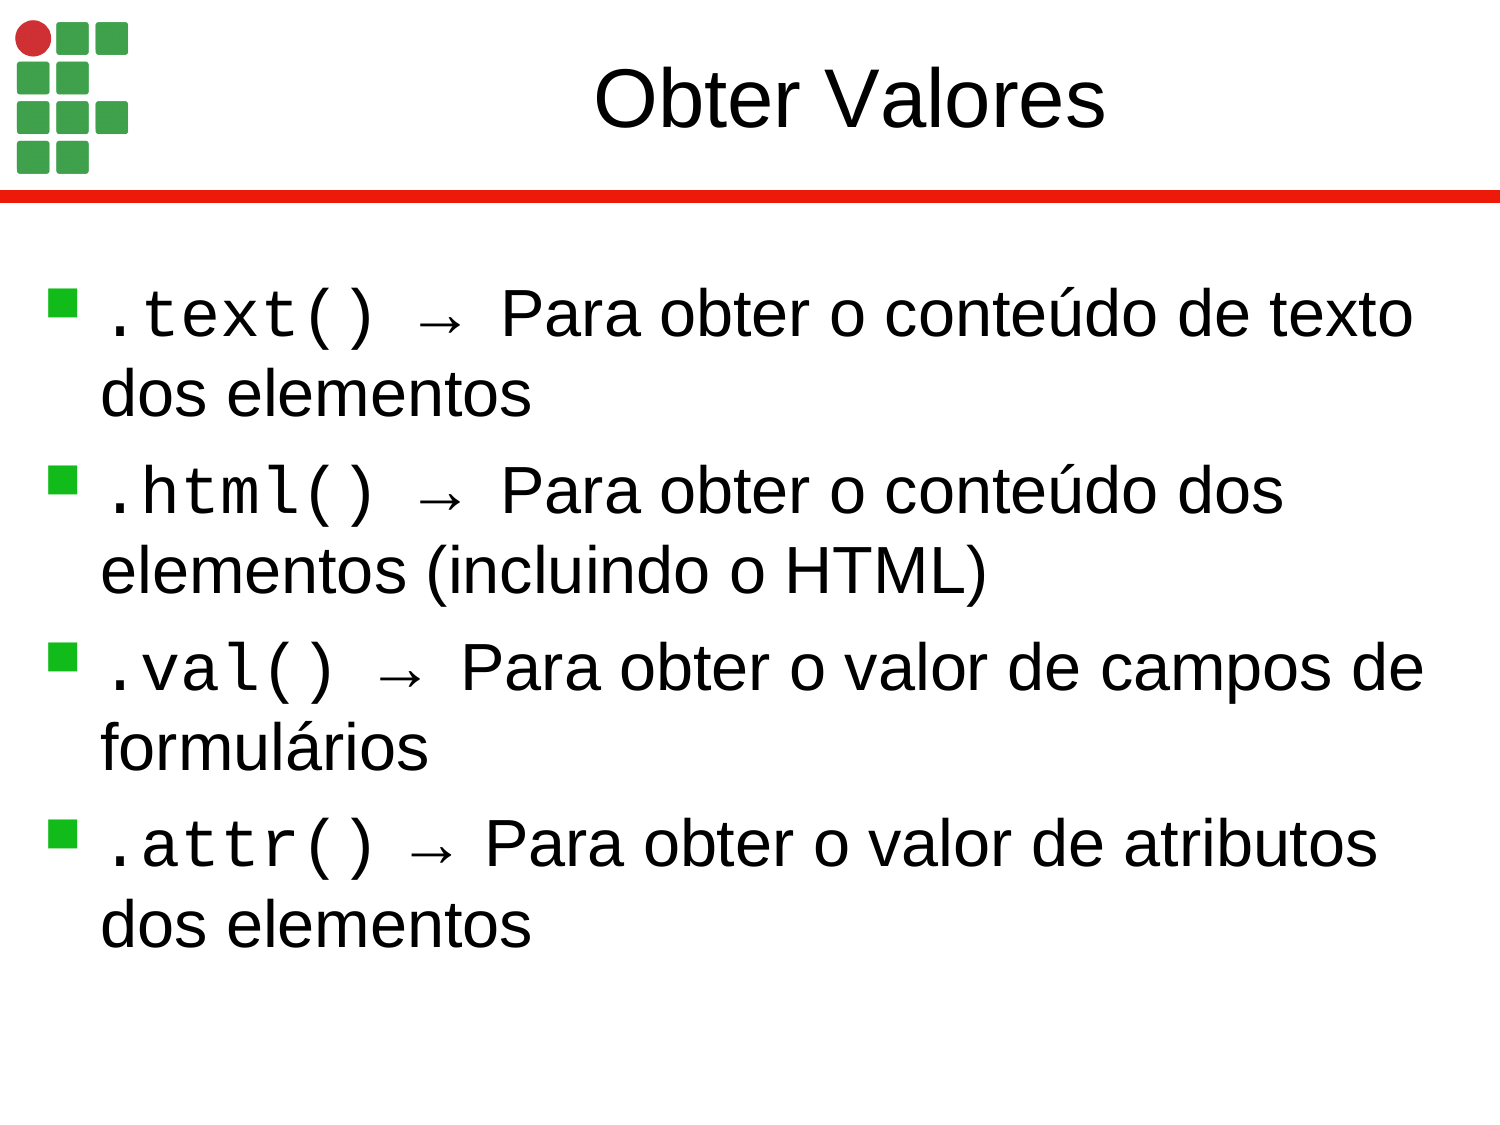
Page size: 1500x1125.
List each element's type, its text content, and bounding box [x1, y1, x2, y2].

picture [14, 16, 130, 178]
title Obter Valores [230, 0, 1471, 202]
list .text() → Para obter o conteúdo de texto dos elementos .html() → Para obter o conteúdo dos elementos (incluindo o HTML) .val() → Para obter o valor de campos de formulários .attr() → Para obter o valor de atributos dos elementos [29, 207, 1471, 1087]
